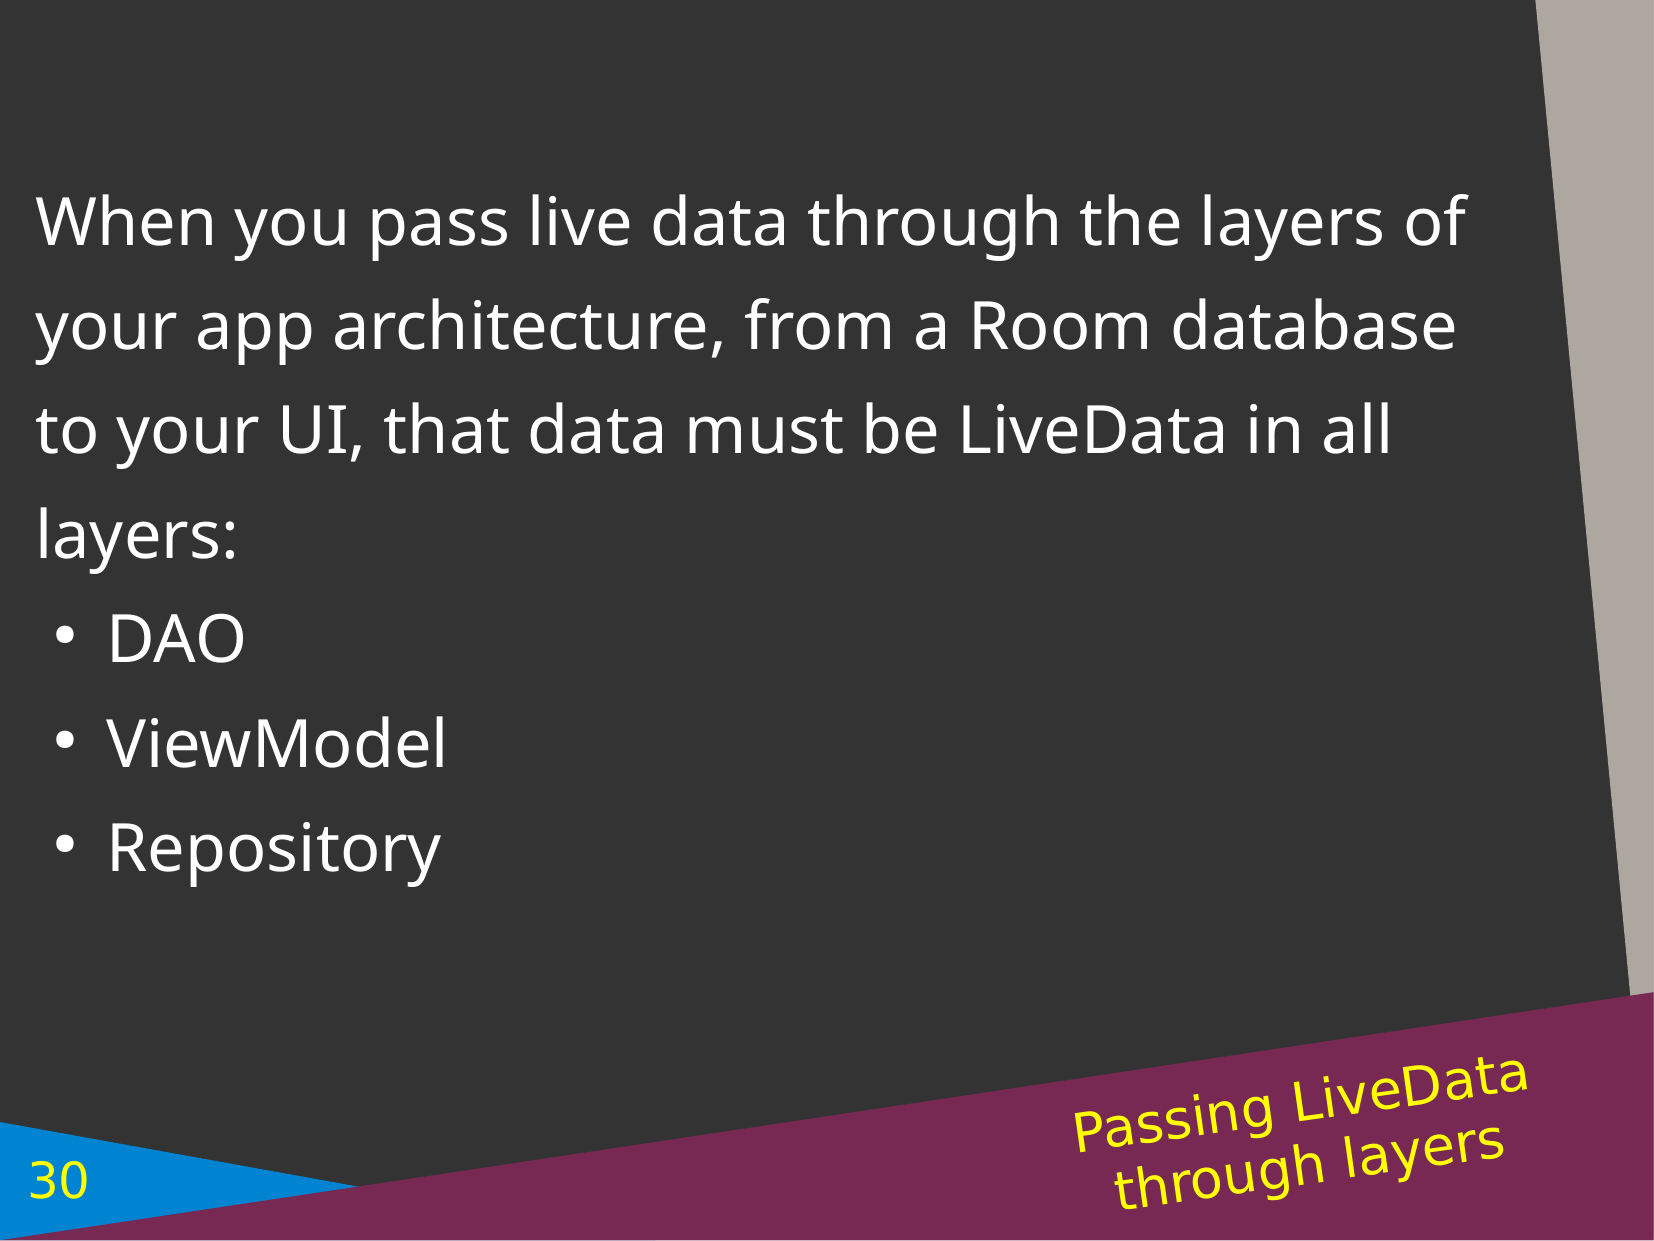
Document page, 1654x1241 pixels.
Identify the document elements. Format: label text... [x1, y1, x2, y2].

title Passing LiveData through layers [956, 995, 1654, 1241]
list When you pass live data through the layers of your app architecture, from a Room database to your UI, that data must be LiveData in all layers: DAO ViewModel Repository [35, 59, 1524, 993]
